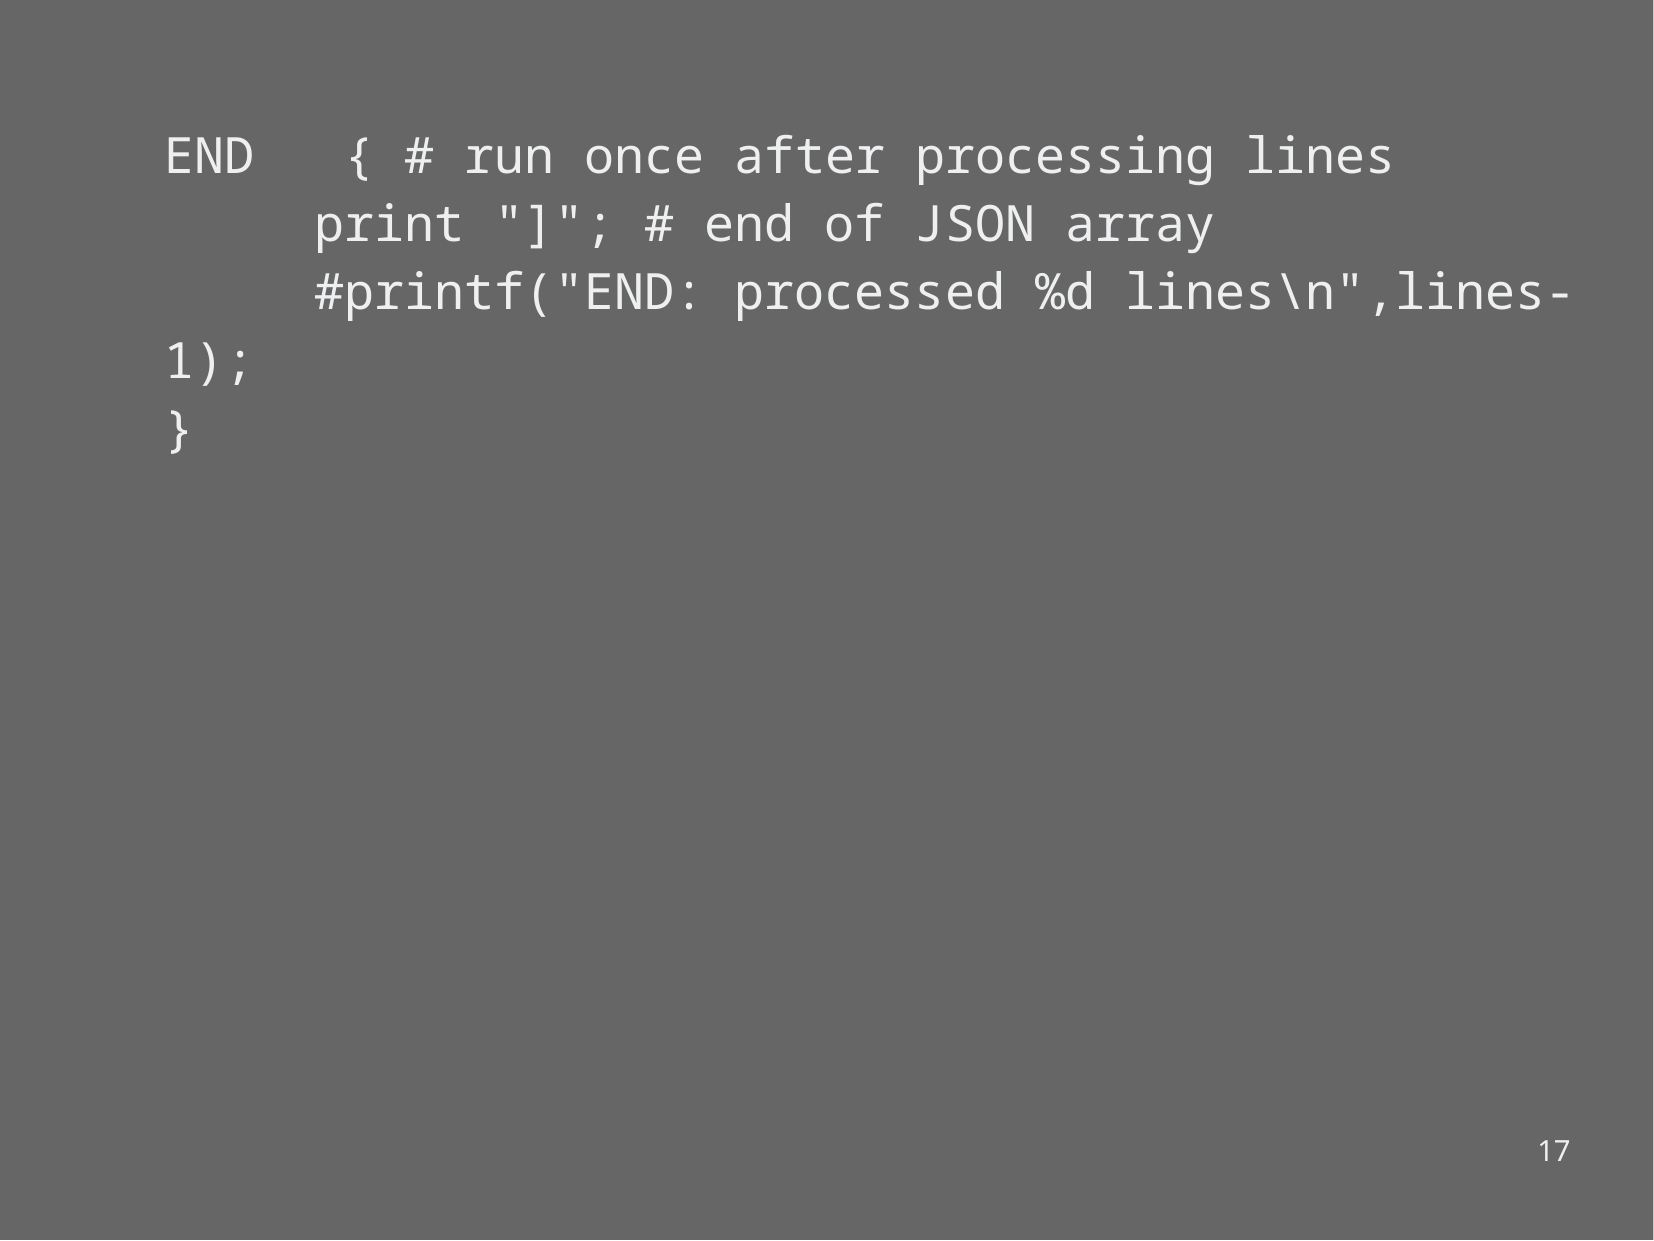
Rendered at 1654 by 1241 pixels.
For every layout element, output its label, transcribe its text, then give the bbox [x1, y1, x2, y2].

text_box END { # run once after processing lines print "]"; # end of JSON array #printf("END: processed %d lines\n",lines-1); } [150, 112, 1613, 478]
